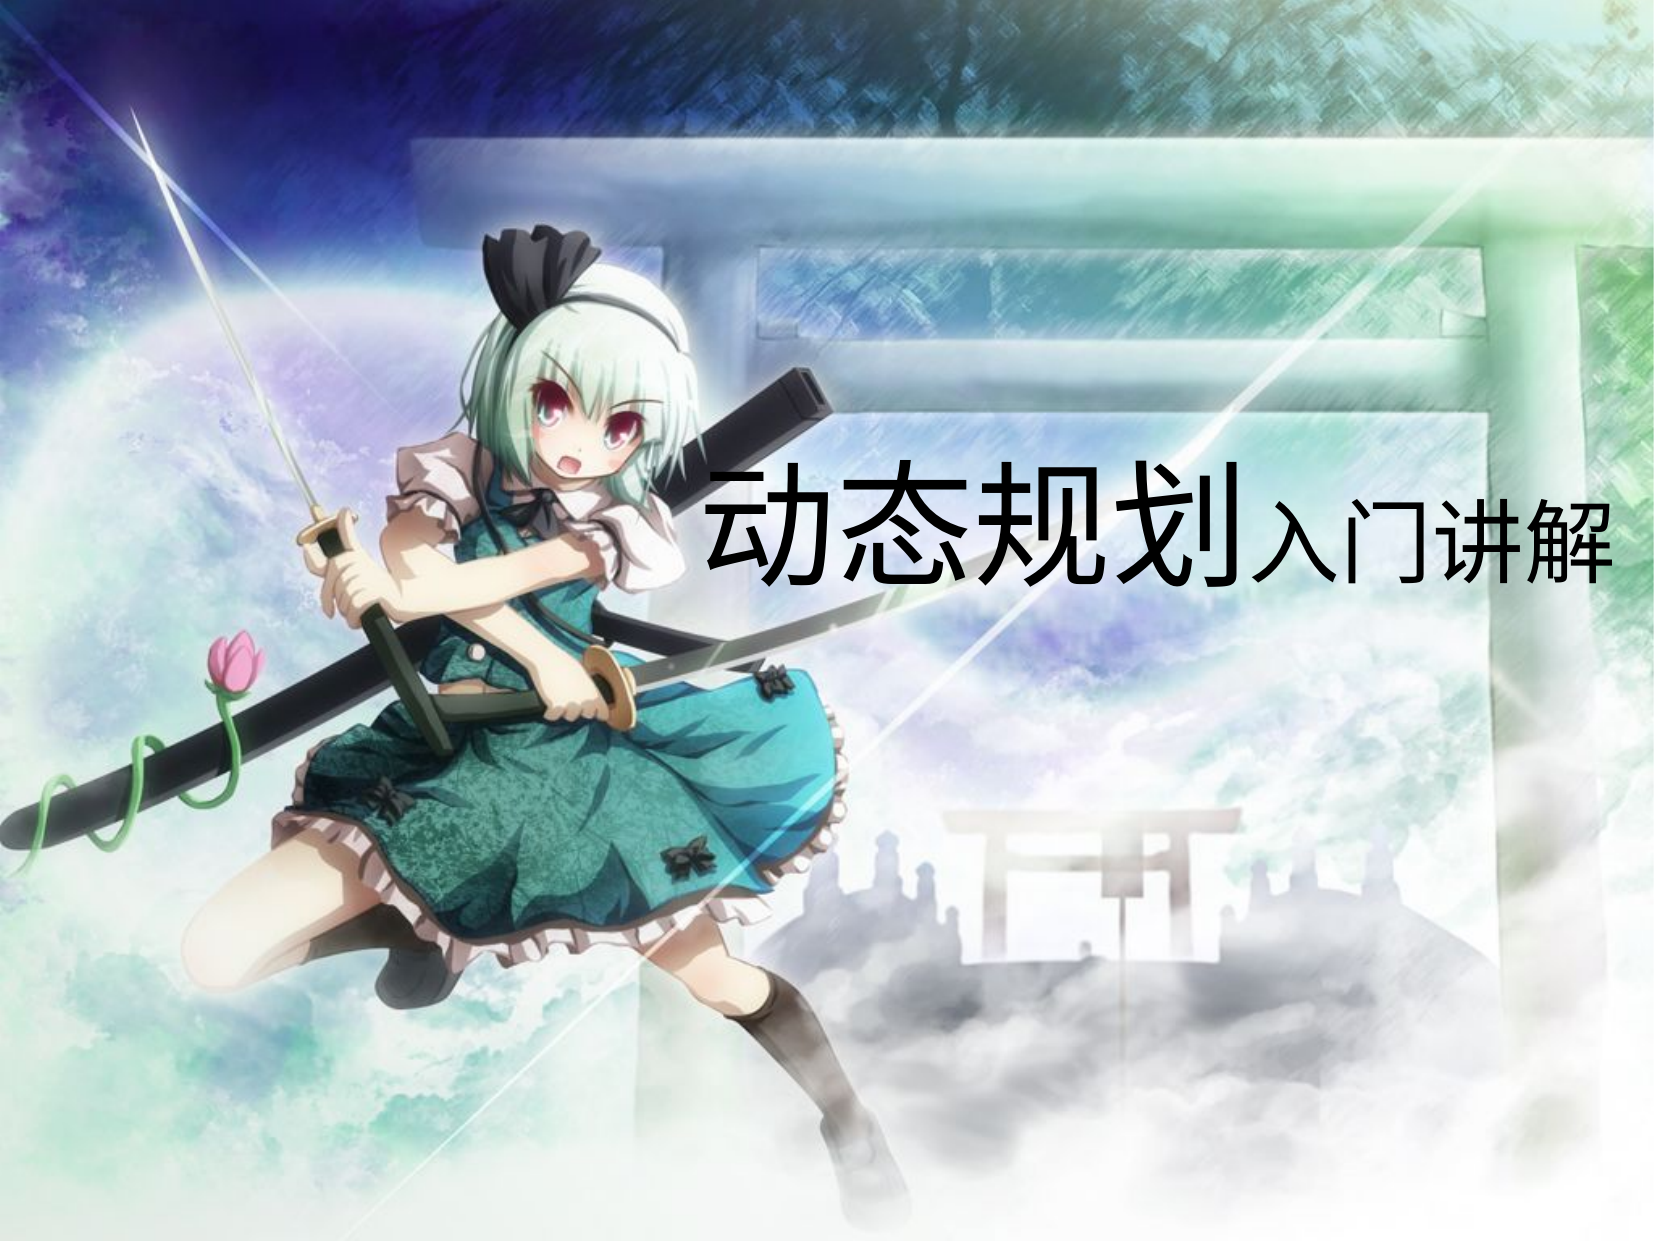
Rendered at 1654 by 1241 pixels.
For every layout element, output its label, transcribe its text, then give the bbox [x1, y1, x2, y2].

title 动态规划入门讲解 [413, 412, 1654, 621]
picture [0, 0, 1654, 1241]
